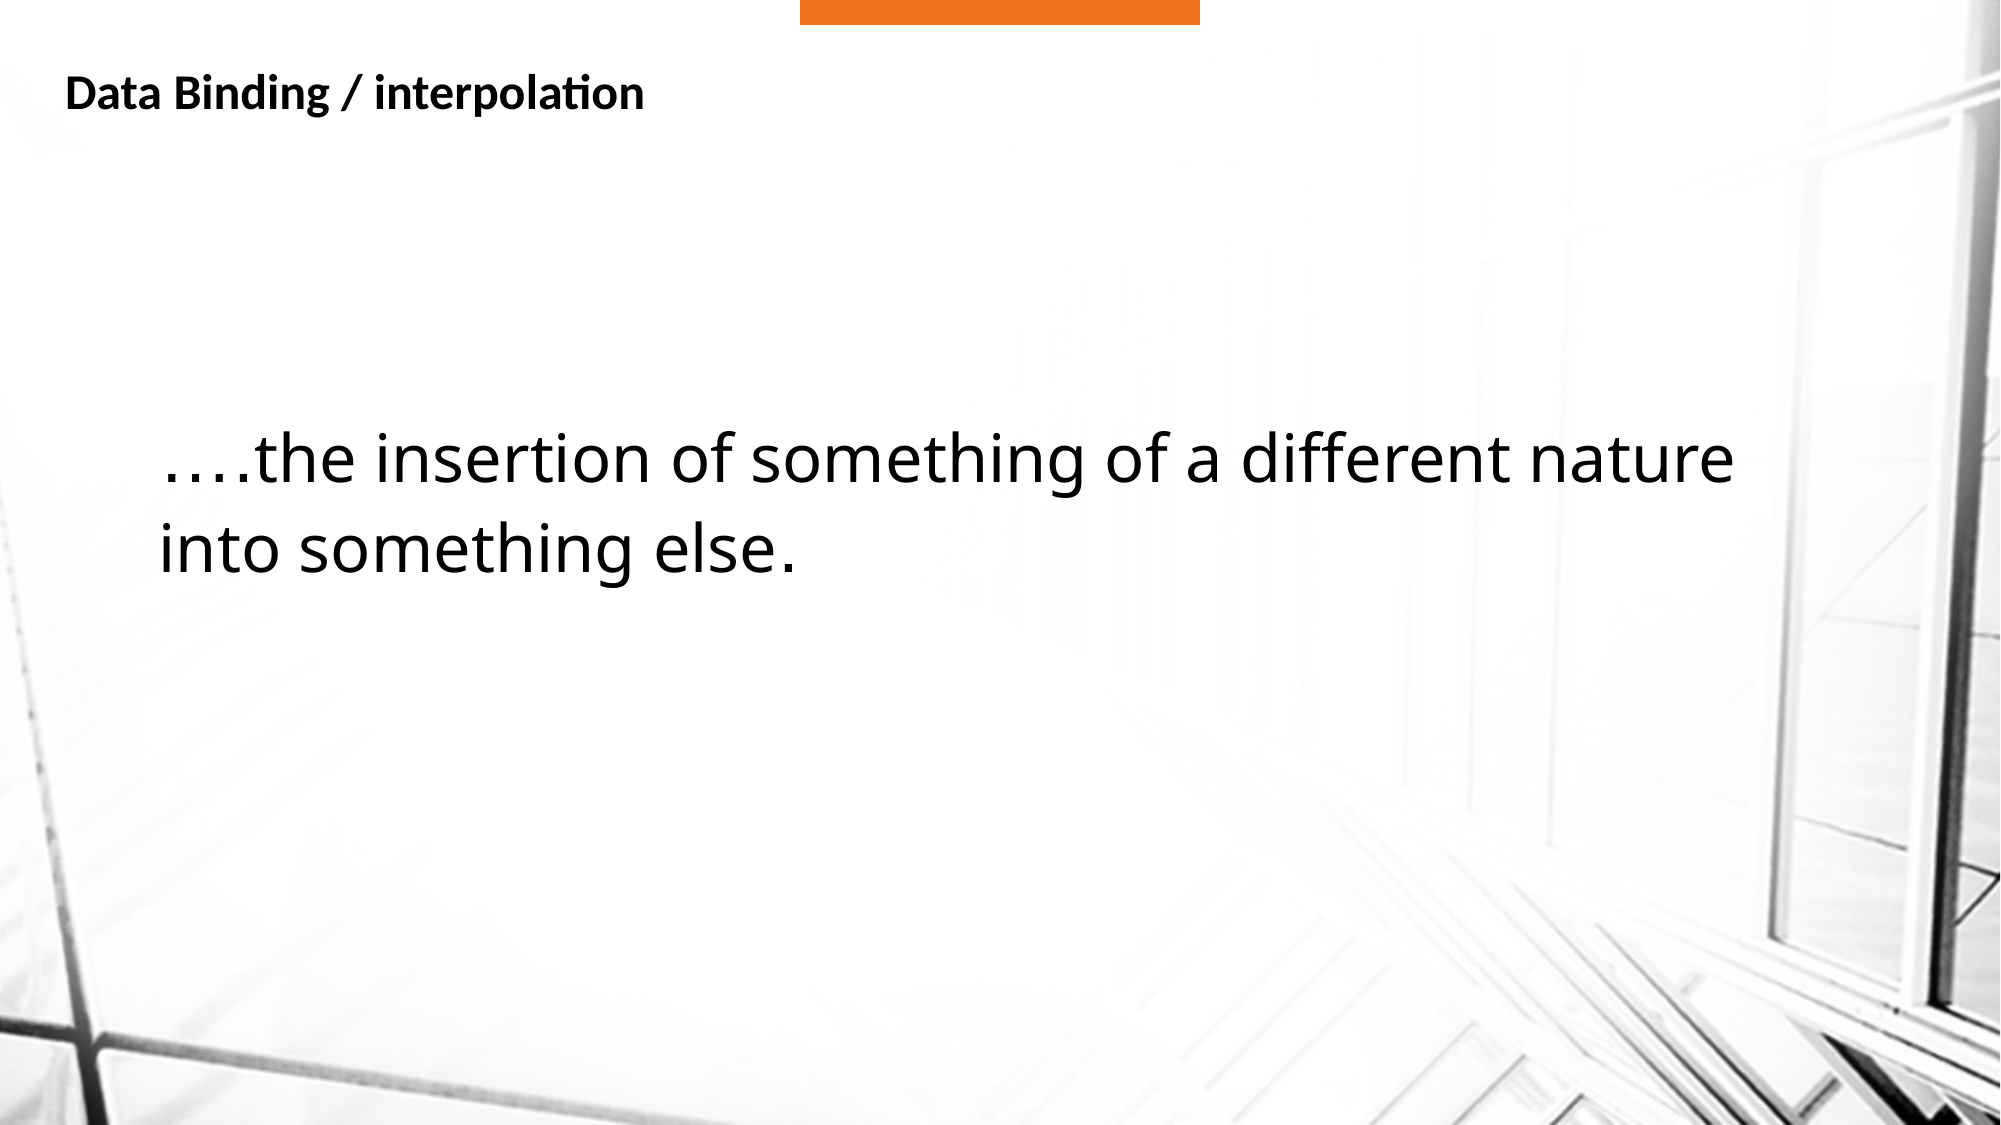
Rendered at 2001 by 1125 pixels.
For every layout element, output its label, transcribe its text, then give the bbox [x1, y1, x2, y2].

title Data Binding / interpolation [50, 63, 1951, 150]
text_box ….the insertion of something of a different nature into something else. [144, 400, 1856, 595]
